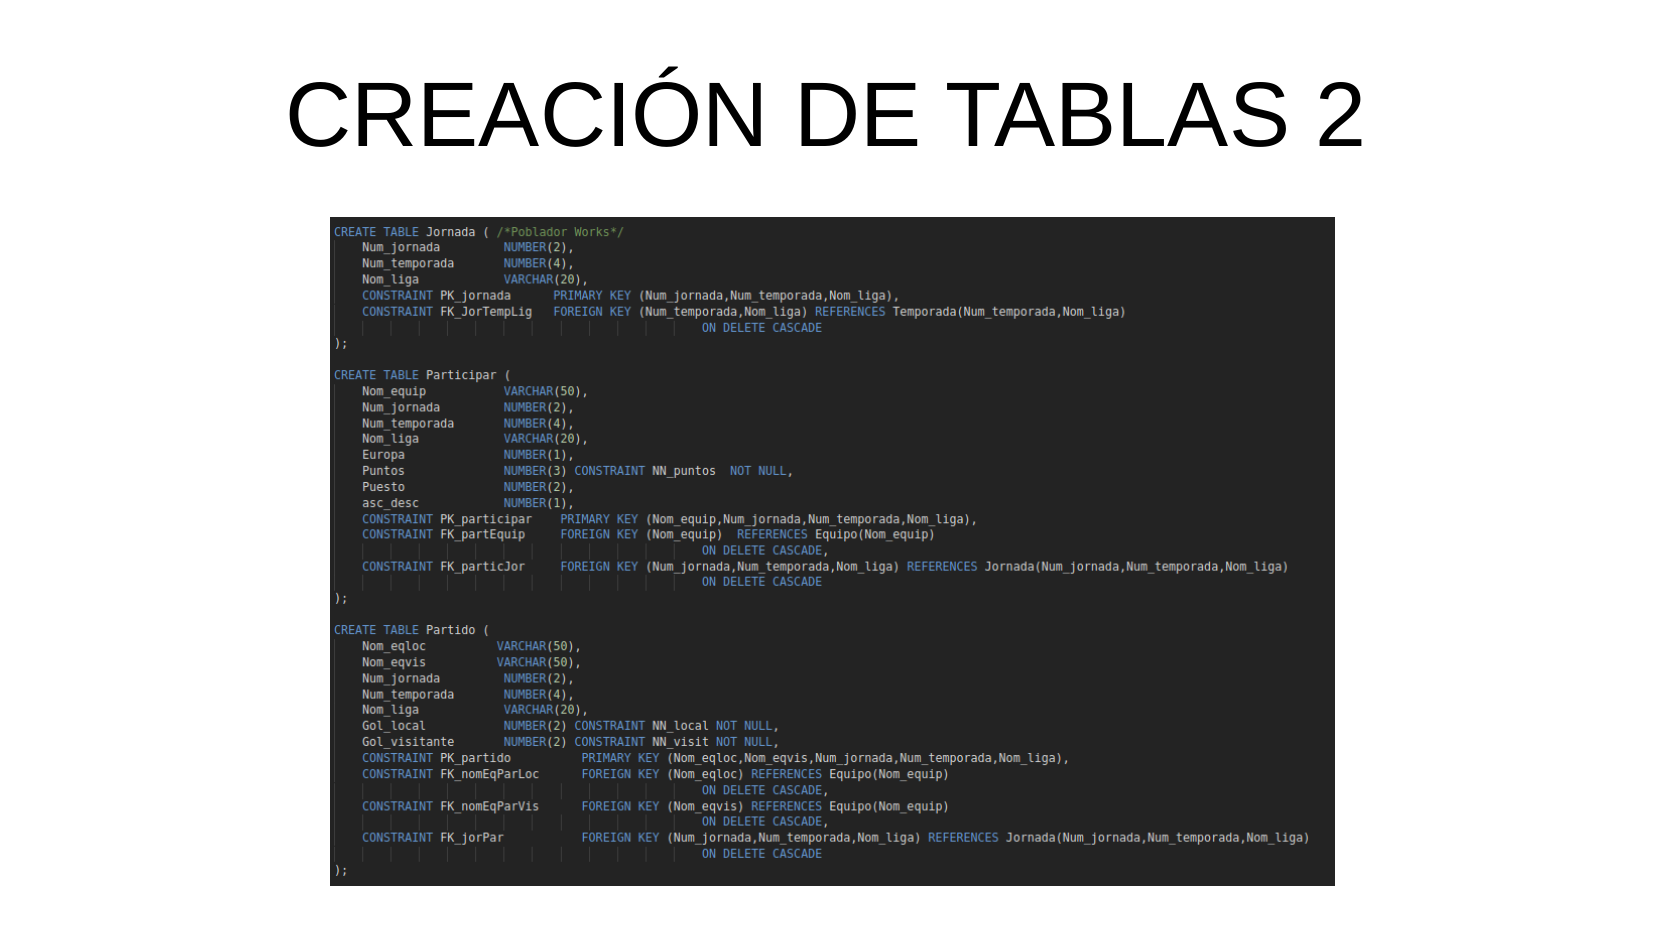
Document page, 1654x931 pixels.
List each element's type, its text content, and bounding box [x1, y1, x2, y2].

title CREACIÓN DE TABLAS 2 [82, 37, 1571, 193]
picture [330, 217, 1335, 886]
